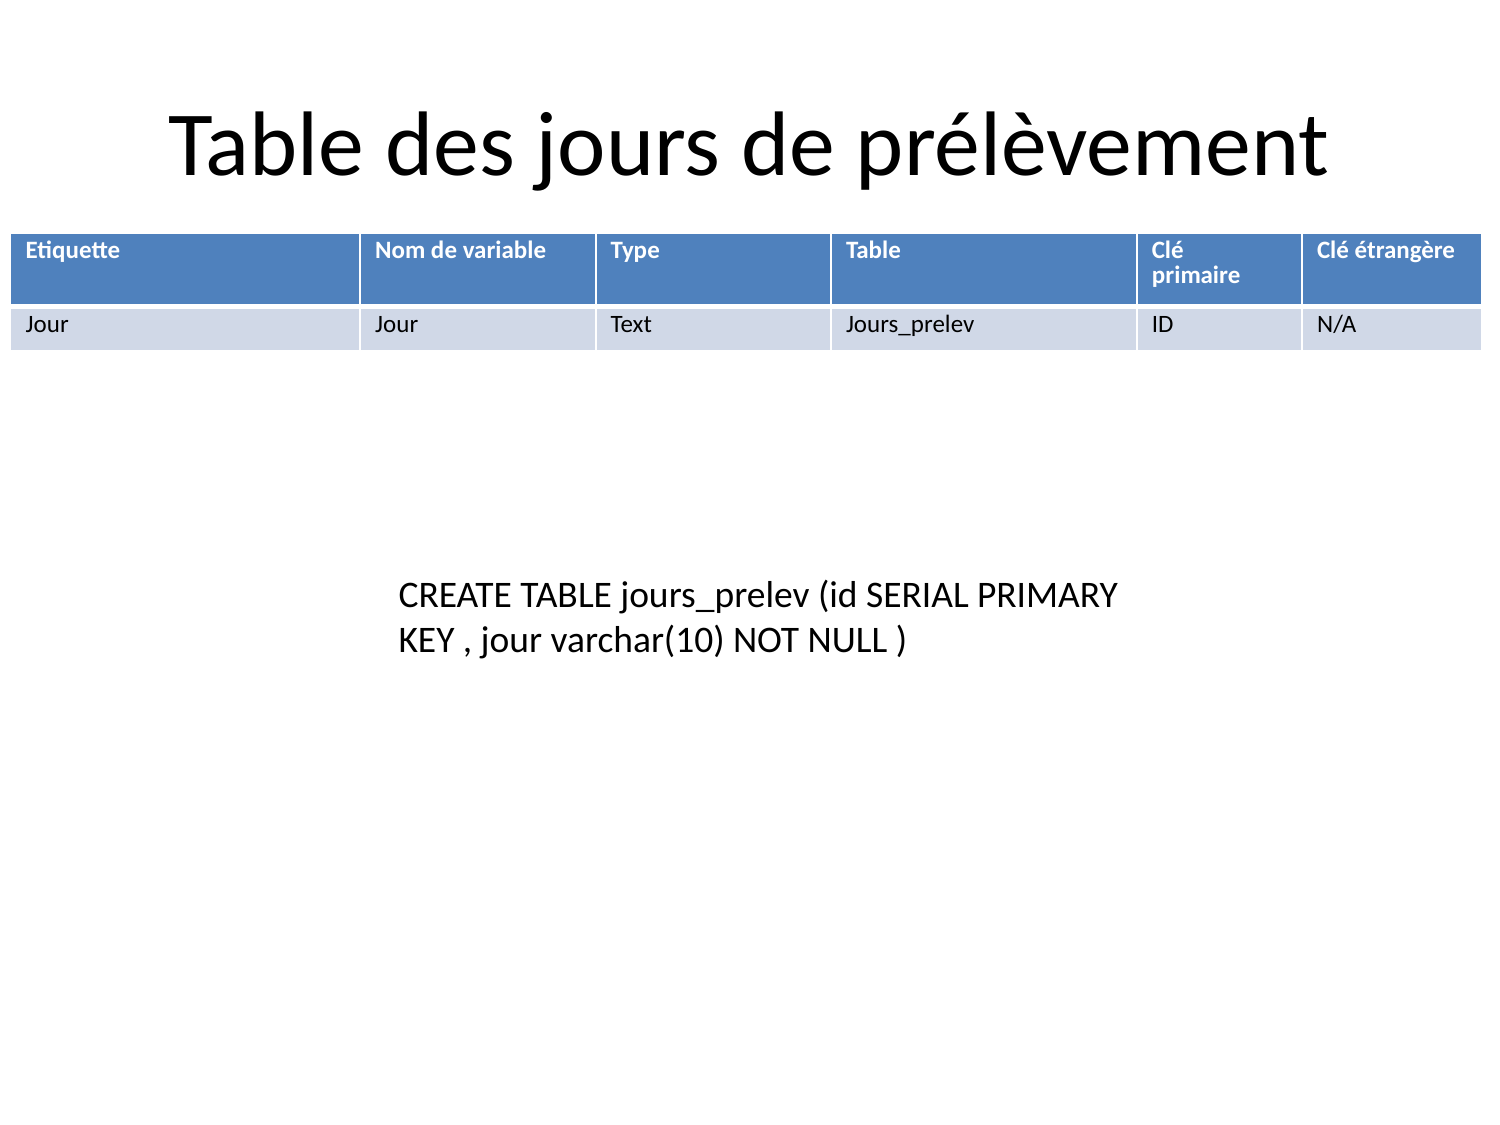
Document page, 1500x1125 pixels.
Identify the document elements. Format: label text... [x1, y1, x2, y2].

table_cell Text [597, 309, 830, 350]
text_box CREATE TABLE jours_prelev (id SERIAL PRIMARY KEY , jour varchar(10) NOT NULL ) [383, 562, 1152, 712]
text_box Table des jours de prélèvement [74, 45, 1425, 232]
table_cell ID [1138, 309, 1301, 350]
table_cell N/A [1303, 309, 1481, 350]
table_header Clé étrangère [1303, 234, 1481, 304]
table_header Table [832, 234, 1136, 304]
table_header Type [597, 234, 830, 304]
table_header Etiquette [11, 234, 359, 304]
table_cell Jour [11, 309, 359, 350]
table_cell Jour [361, 309, 595, 350]
table_header Clé primaire [1138, 234, 1301, 304]
table_header Nom de variable [361, 234, 595, 304]
table_cell Jours_prelev [832, 309, 1136, 350]
